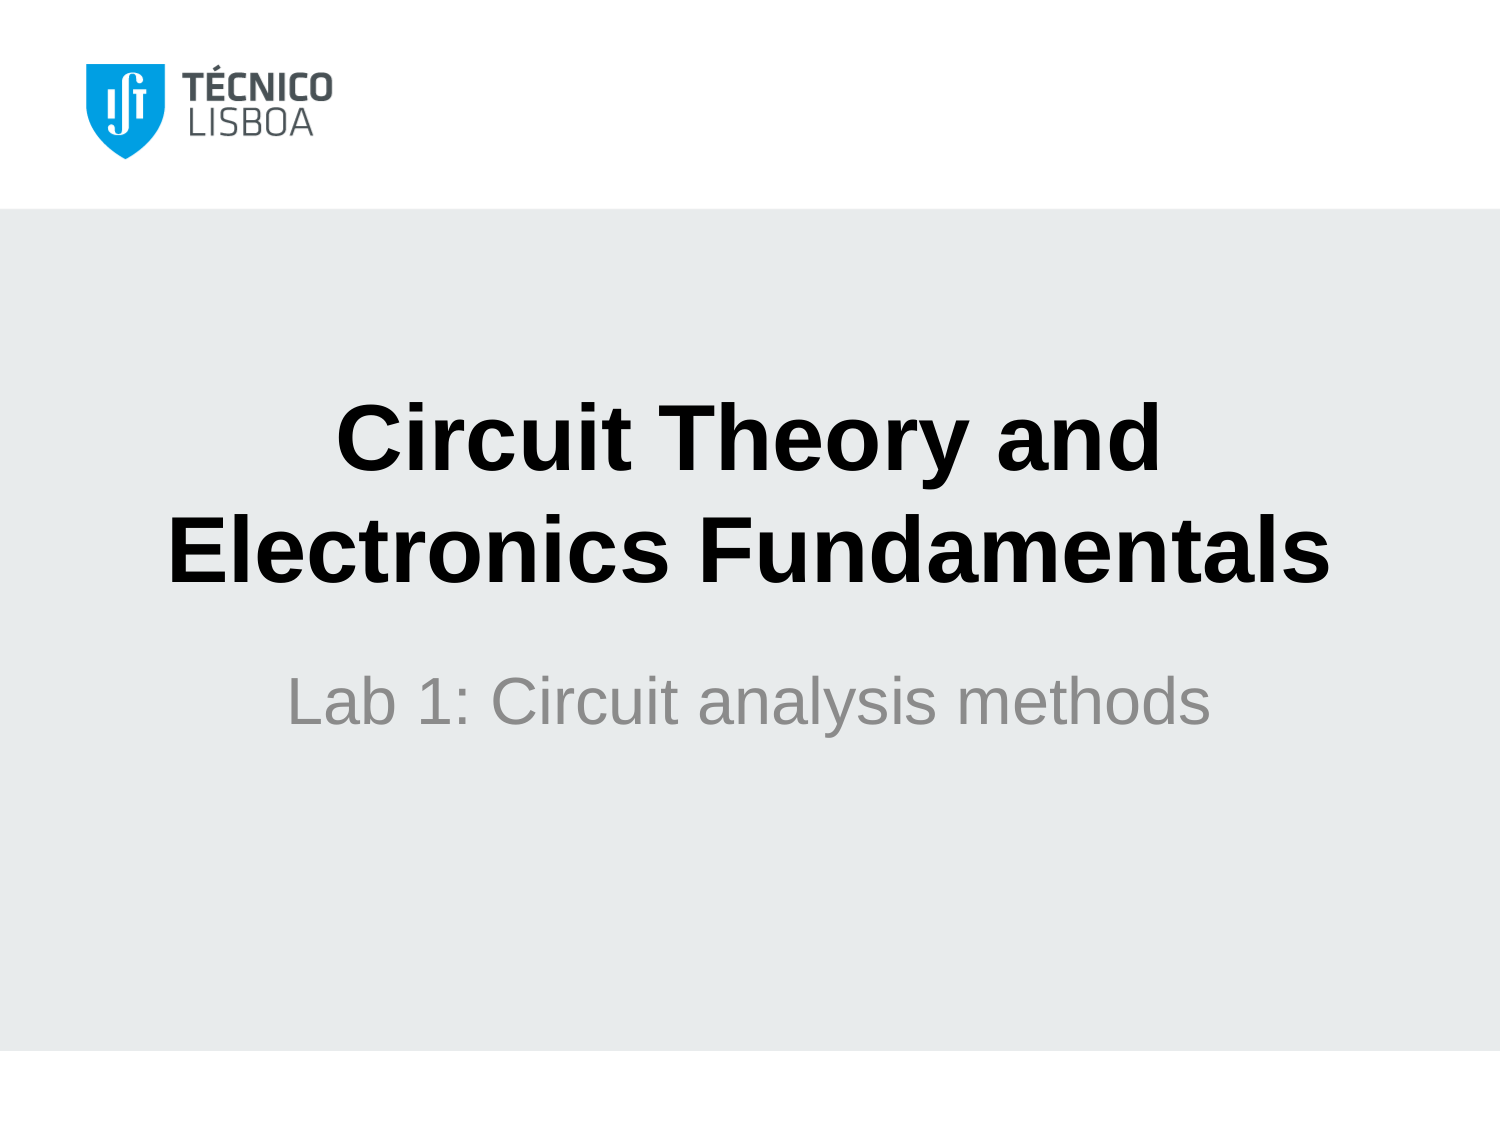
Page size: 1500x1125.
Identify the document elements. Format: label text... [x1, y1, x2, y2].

picture [0, 0, 1500, 1125]
title Circuit Theory and Electronics Fundamentals [121, 322, 1378, 655]
subtitle Lab 1: Circuit analysis methods [121, 655, 1378, 747]
